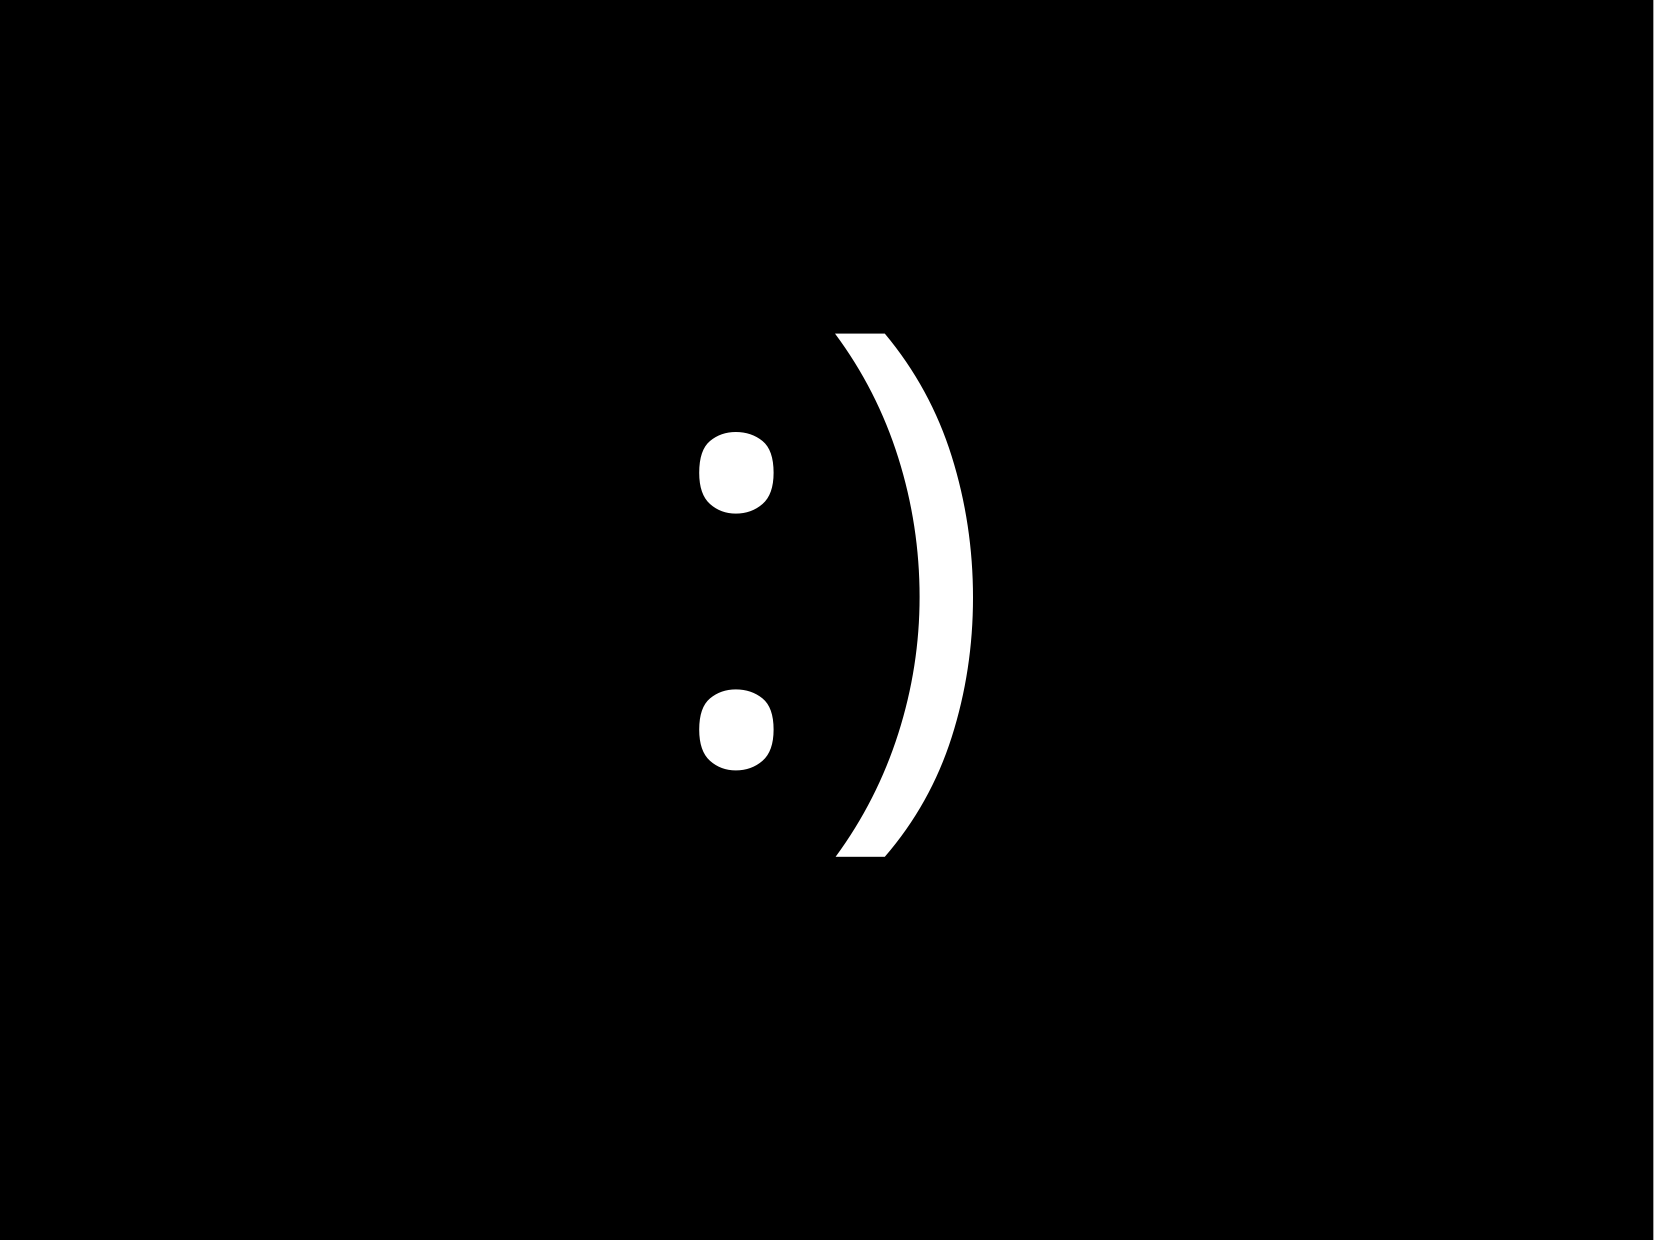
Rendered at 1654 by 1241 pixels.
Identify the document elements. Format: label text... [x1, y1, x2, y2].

subtitle :) [82, 49, 1571, 1010]
